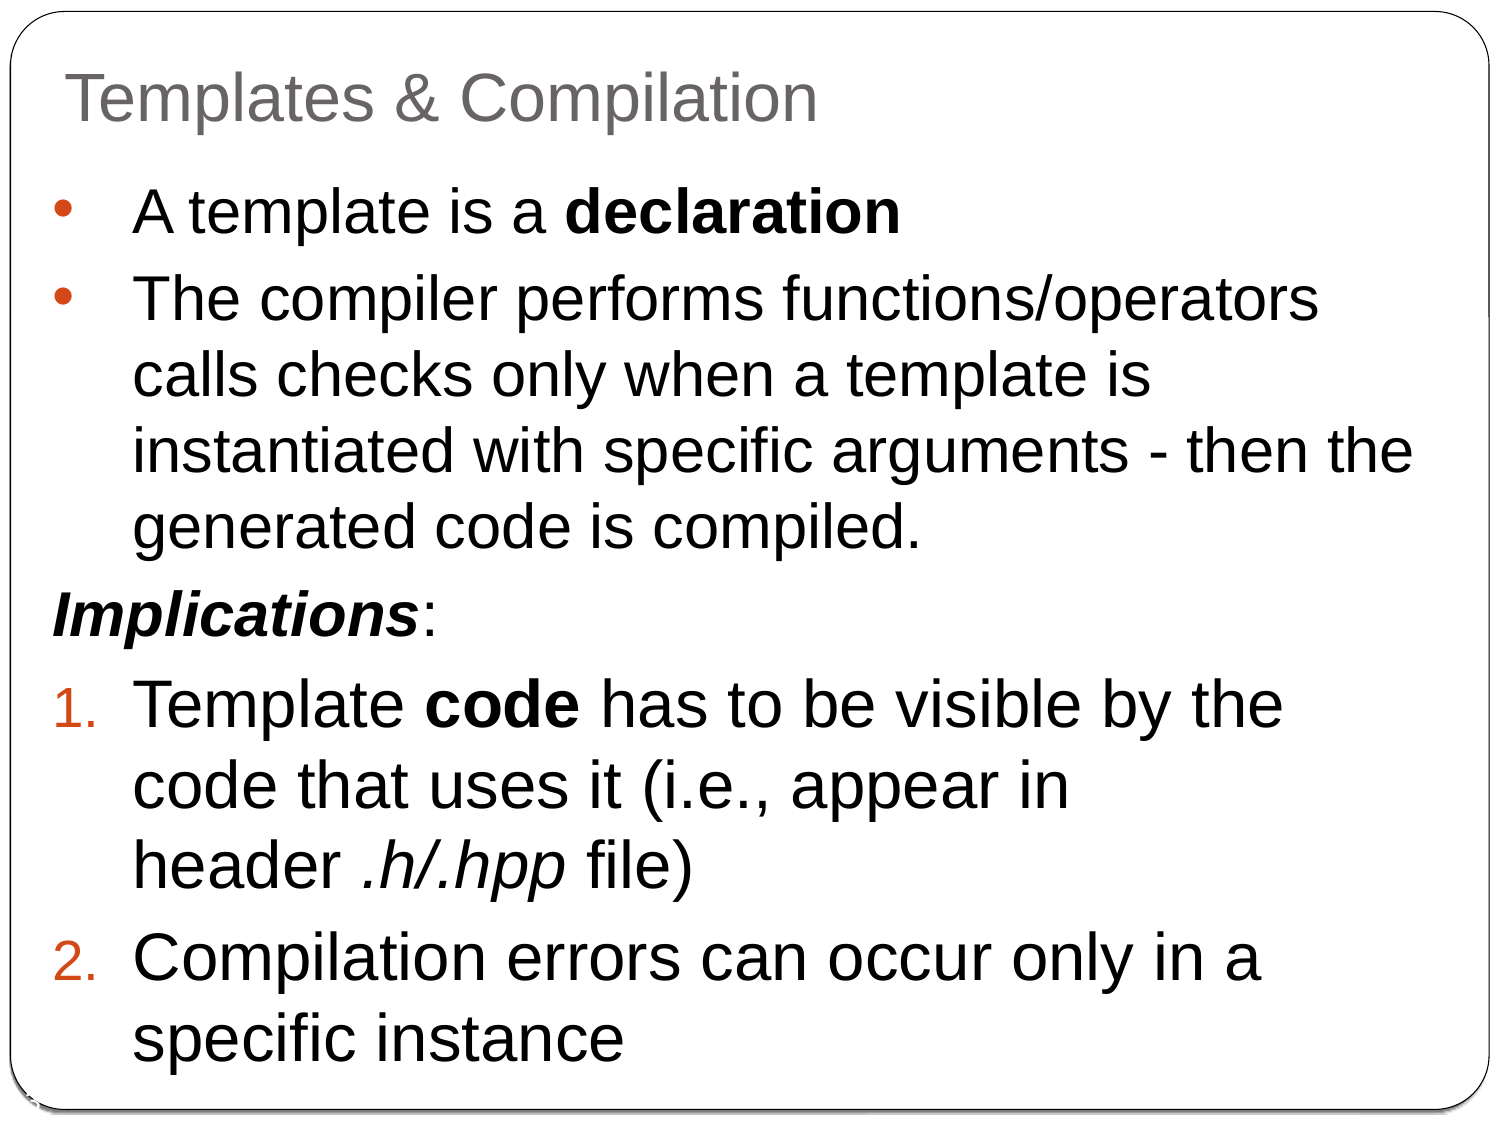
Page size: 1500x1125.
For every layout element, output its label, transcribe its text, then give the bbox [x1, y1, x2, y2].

slide_number <number> [0, 1074, 50, 1125]
title Templates & Compilation [50, 45, 1450, 150]
list A template is a declaration The compiler performs functions/operators calls checks only when a template is instantiated with specific arguments - then the generated code is compiled. Implications: Template code has to be visible by the code that uses it (i.e., appear in header .h/.hpp file) Compilation errors can occur only in a specific instance [37, 162, 1463, 1088]
